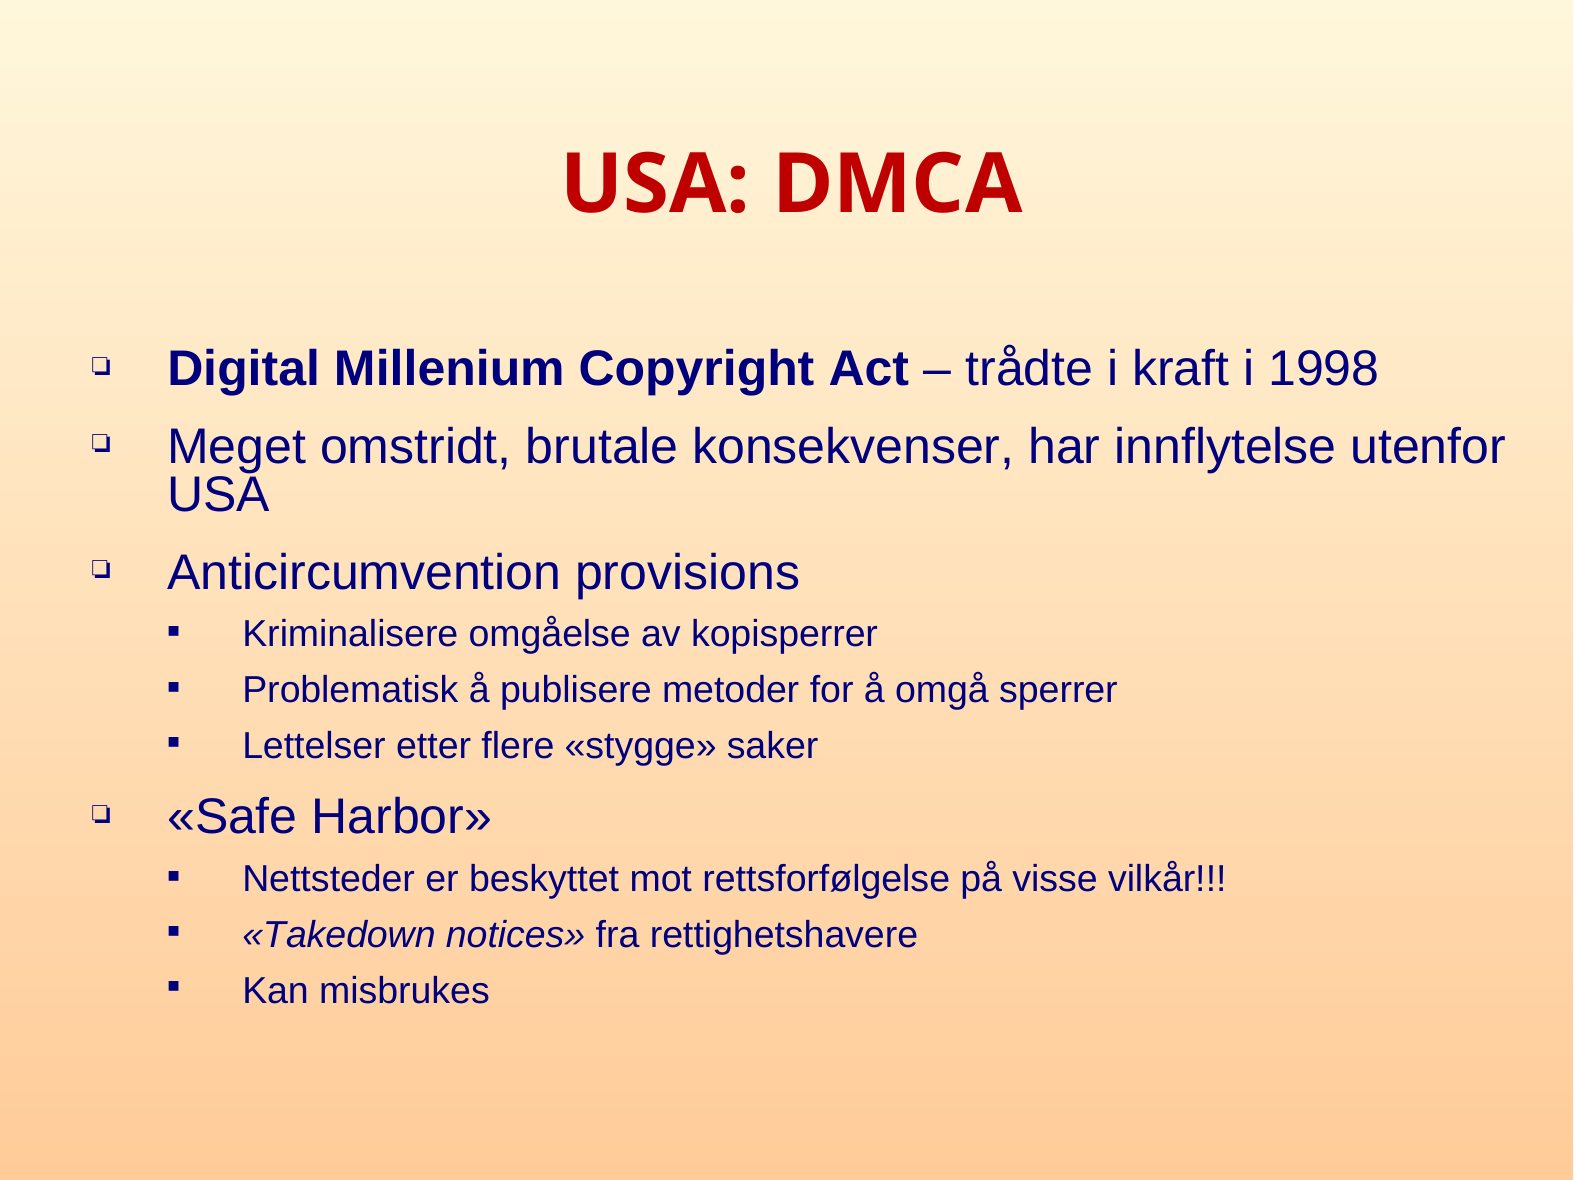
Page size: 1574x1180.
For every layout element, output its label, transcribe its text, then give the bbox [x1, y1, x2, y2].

title USA: DMCA [39, 54, 1543, 309]
list Digital Millenium Copyright Act – trådte i kraft i 1998 Meget omstridt, brutale konsekvenser, har innflytelse utenfor USA Anticircumvention provisions Kriminalisere omgåelse av kopisperrer Problematisk å publisere metoder for å omgå sperrer Lettelser etter flere «stygge» saker «Safe Harbor» Nettsteder er beskyttet mot rettsforfølgelse på visse vilkår!!! «Takedown notices» fra rettighetshavere Kan misbrukes [92, 346, 1546, 1180]
